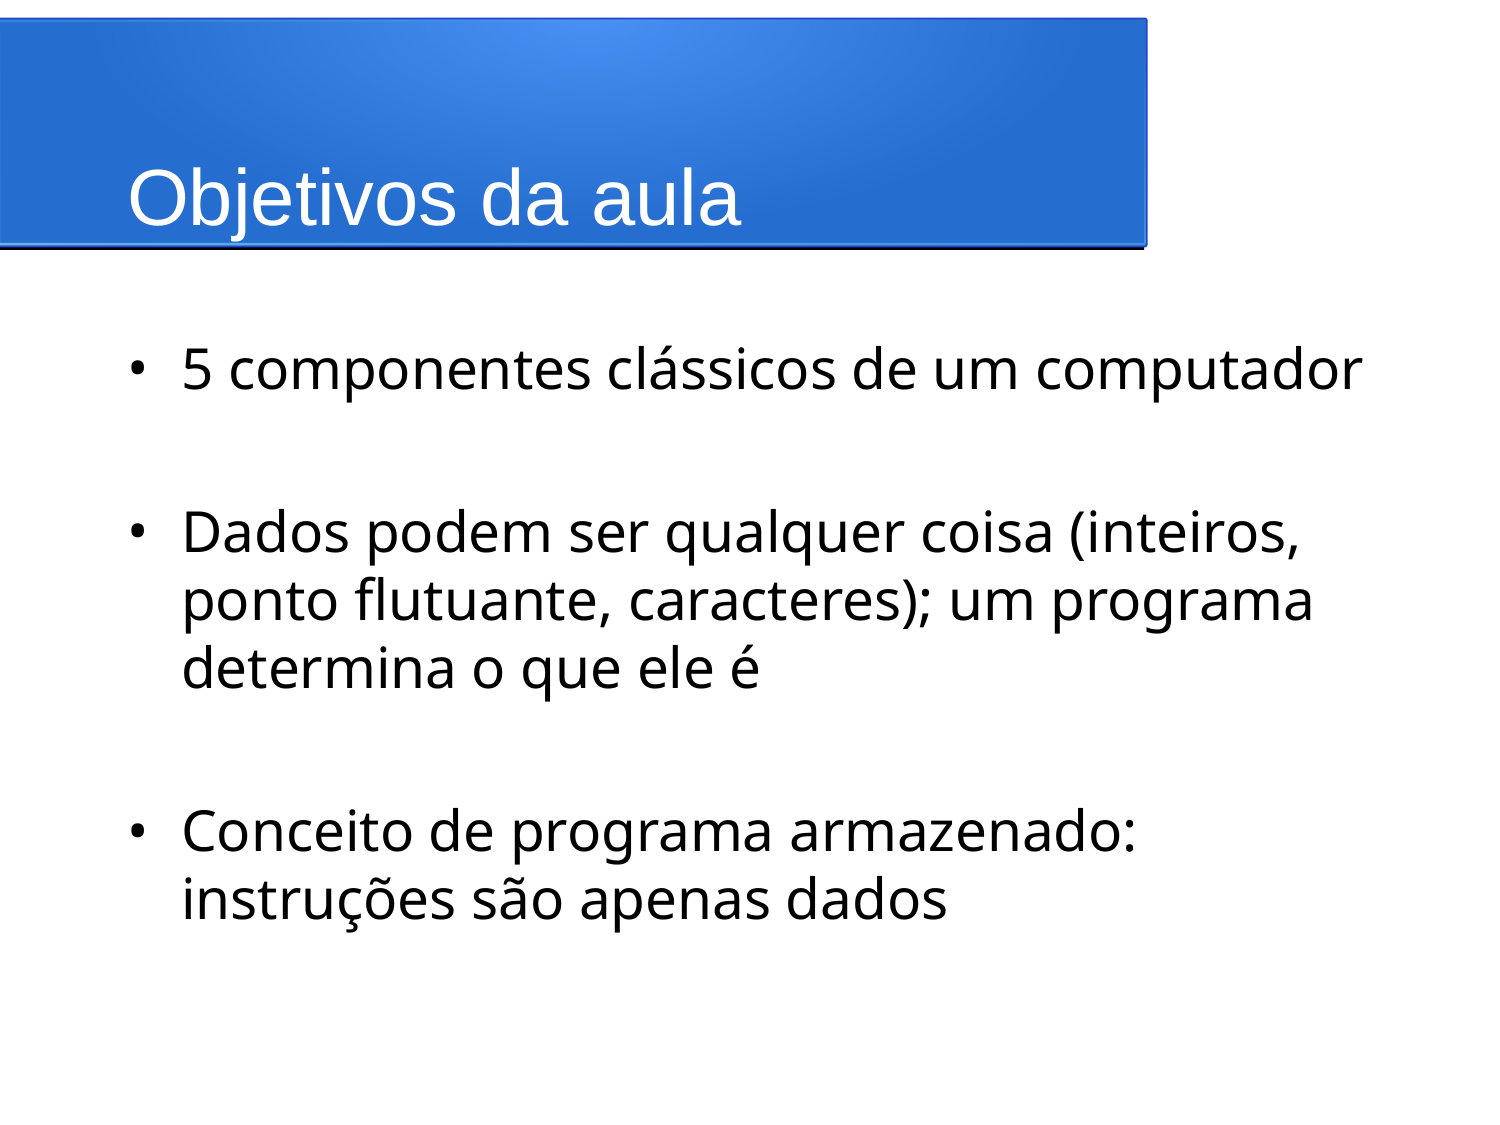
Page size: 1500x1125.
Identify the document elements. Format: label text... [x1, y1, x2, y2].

title Objetivos da aula [112, 99, 1388, 288]
list 5 componentes clássicos de um computador Dados podem ser qualquer coisa (inteiros, ponto flutuante, caracteres); um programa determina o que ele é Conceito de programa armazenado: instruções são apenas dados [112, 324, 1388, 1000]
